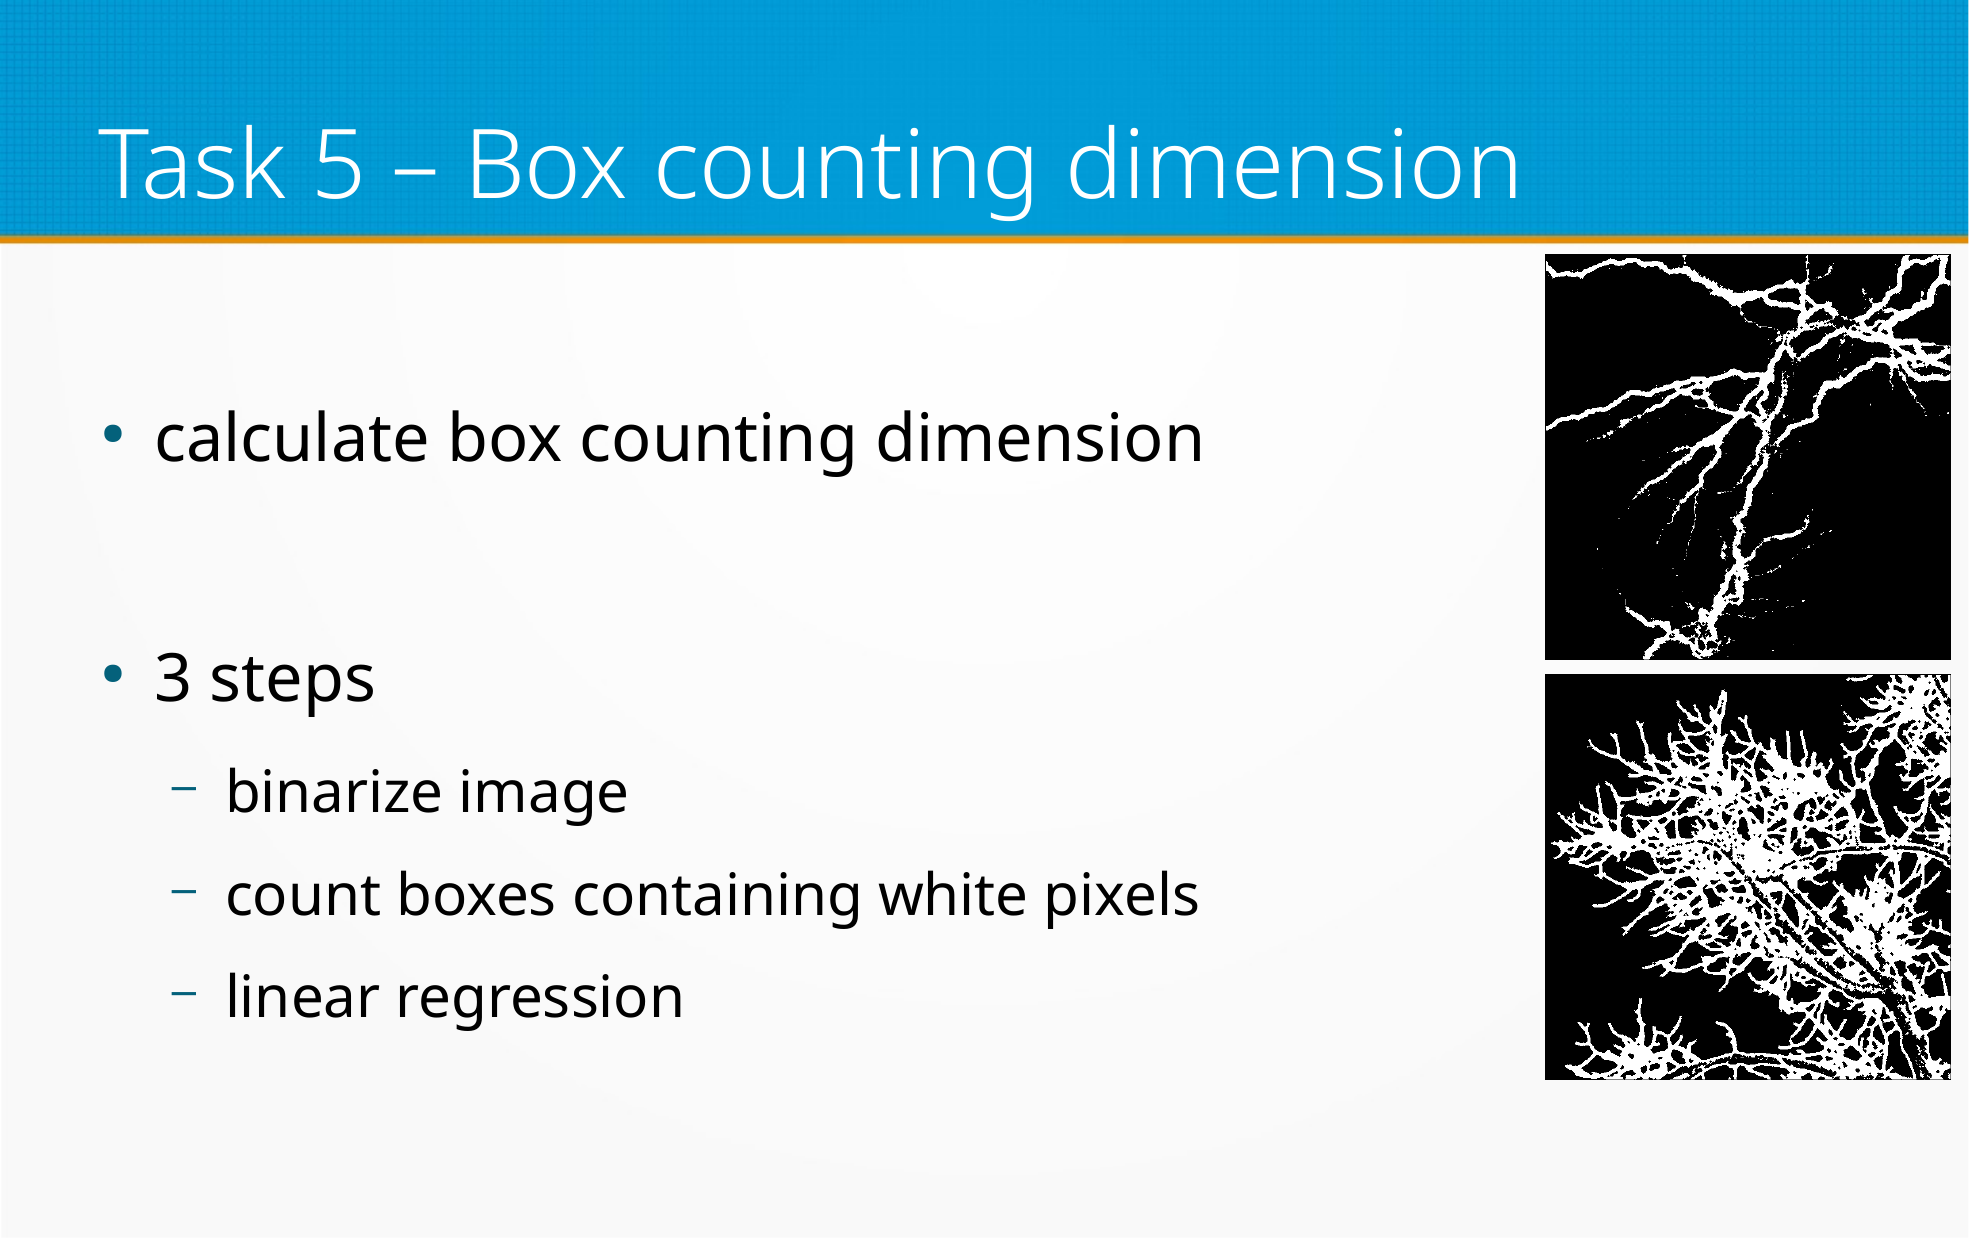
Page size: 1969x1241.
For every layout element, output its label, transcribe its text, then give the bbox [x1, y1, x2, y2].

picture [0, 233, 1969, 1241]
title Task 5 – Box counting dimension [98, 19, 1870, 227]
list calculate box counting dimension 3 steps binarize image count boxes containing white pixels linear regression [83, 270, 1471, 1241]
